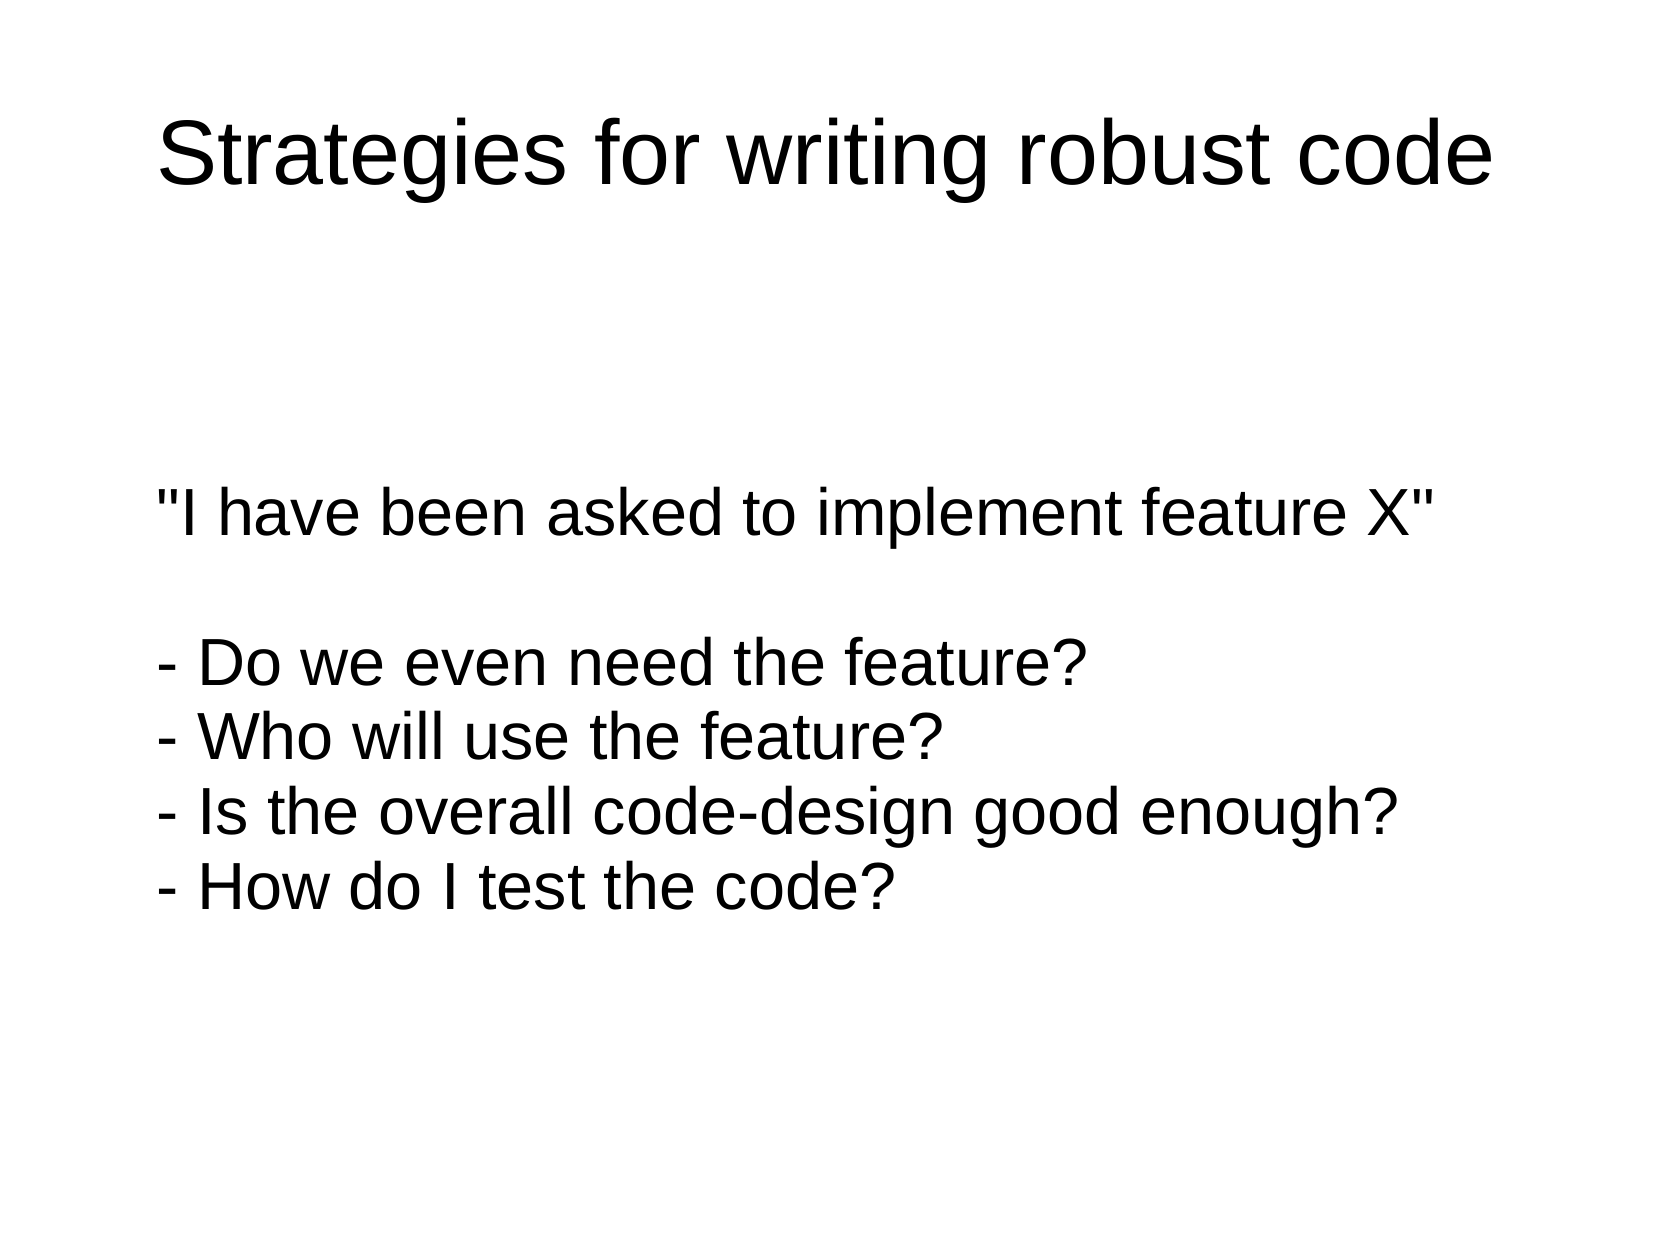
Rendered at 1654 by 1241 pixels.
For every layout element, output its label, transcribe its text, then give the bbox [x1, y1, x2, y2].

title Strategies for writing robust code [82, 56, 1571, 250]
subtitle "I have been asked to implement feature X" - Do we even need the feature? - Who will use the feature? - Is the overall code-design good enough? - How do I test the code? [82, 297, 1571, 1102]
